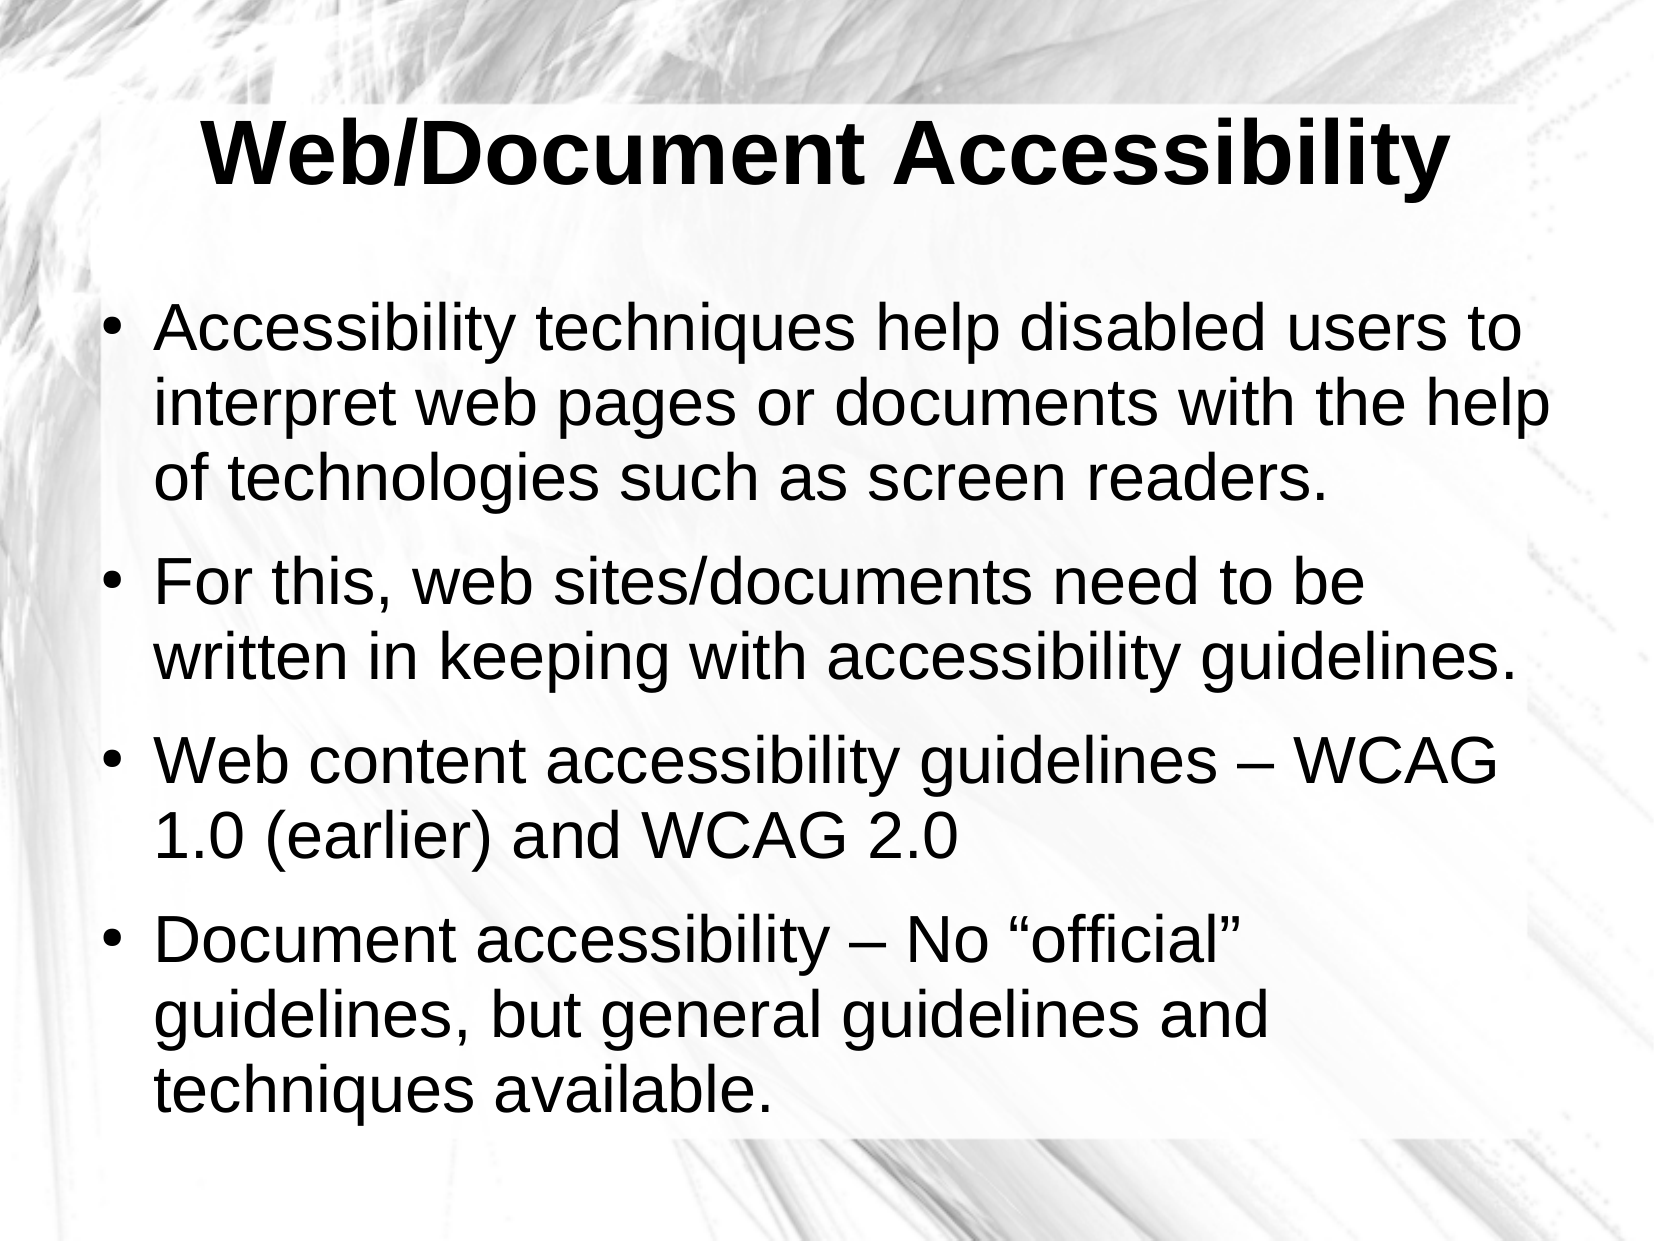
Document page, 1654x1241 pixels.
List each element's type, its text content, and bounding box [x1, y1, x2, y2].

title Web/Document Accessibility [82, 56, 1571, 250]
picture [0, 0, 1654, 1241]
list Accessibility techniques help disabled users to interpret web pages or documents with the help of technologies such as screen readers. For this, web sites/documents need to be written in keeping with accessibility guidelines. Web content accessibility guidelines – WCAG 1.0 (earlier) and WCAG 2.0 Document accessibility – No “official” guidelines, but general guidelines and techniques available. [82, 290, 1571, 1127]
